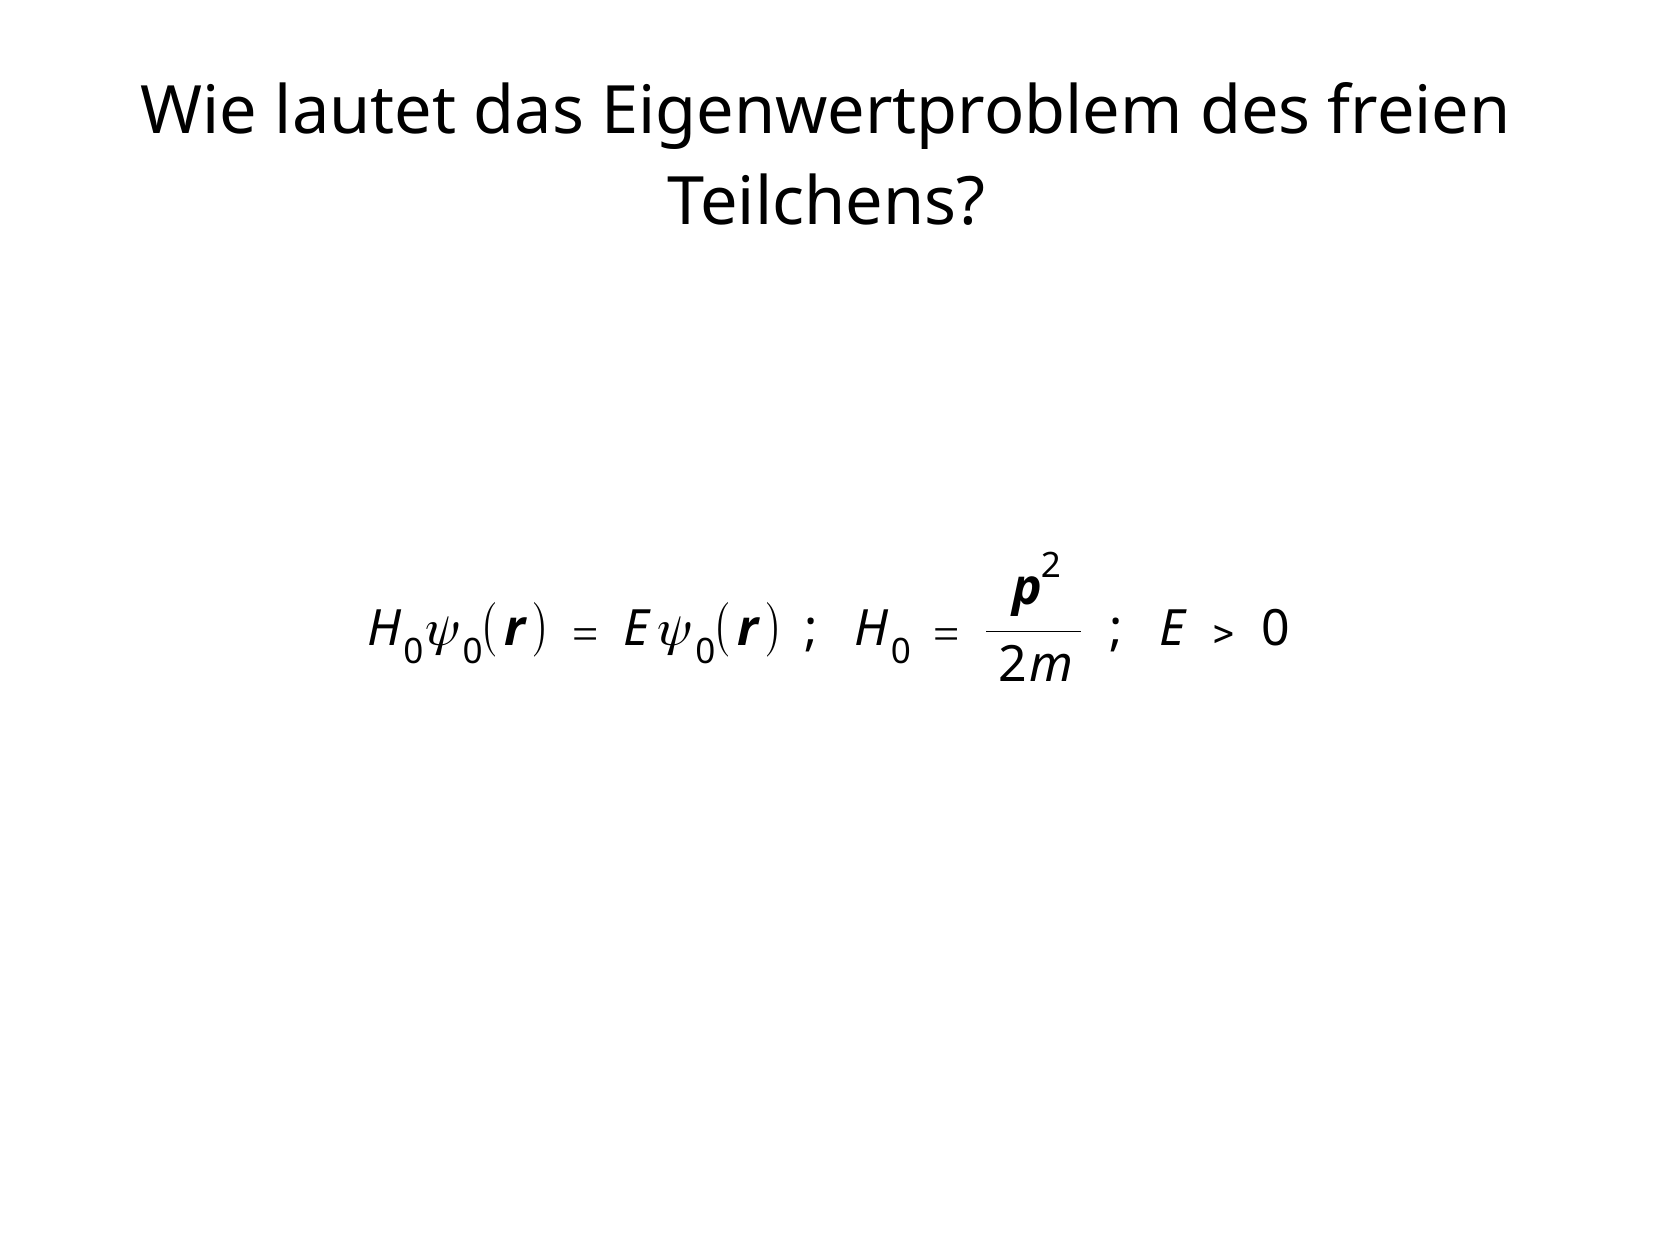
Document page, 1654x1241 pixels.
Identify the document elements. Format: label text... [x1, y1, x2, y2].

title Wie lautet das Eigenwertproblem des freien Teilchens? [82, 49, 1571, 257]
chart [361, 545, 1293, 696]
